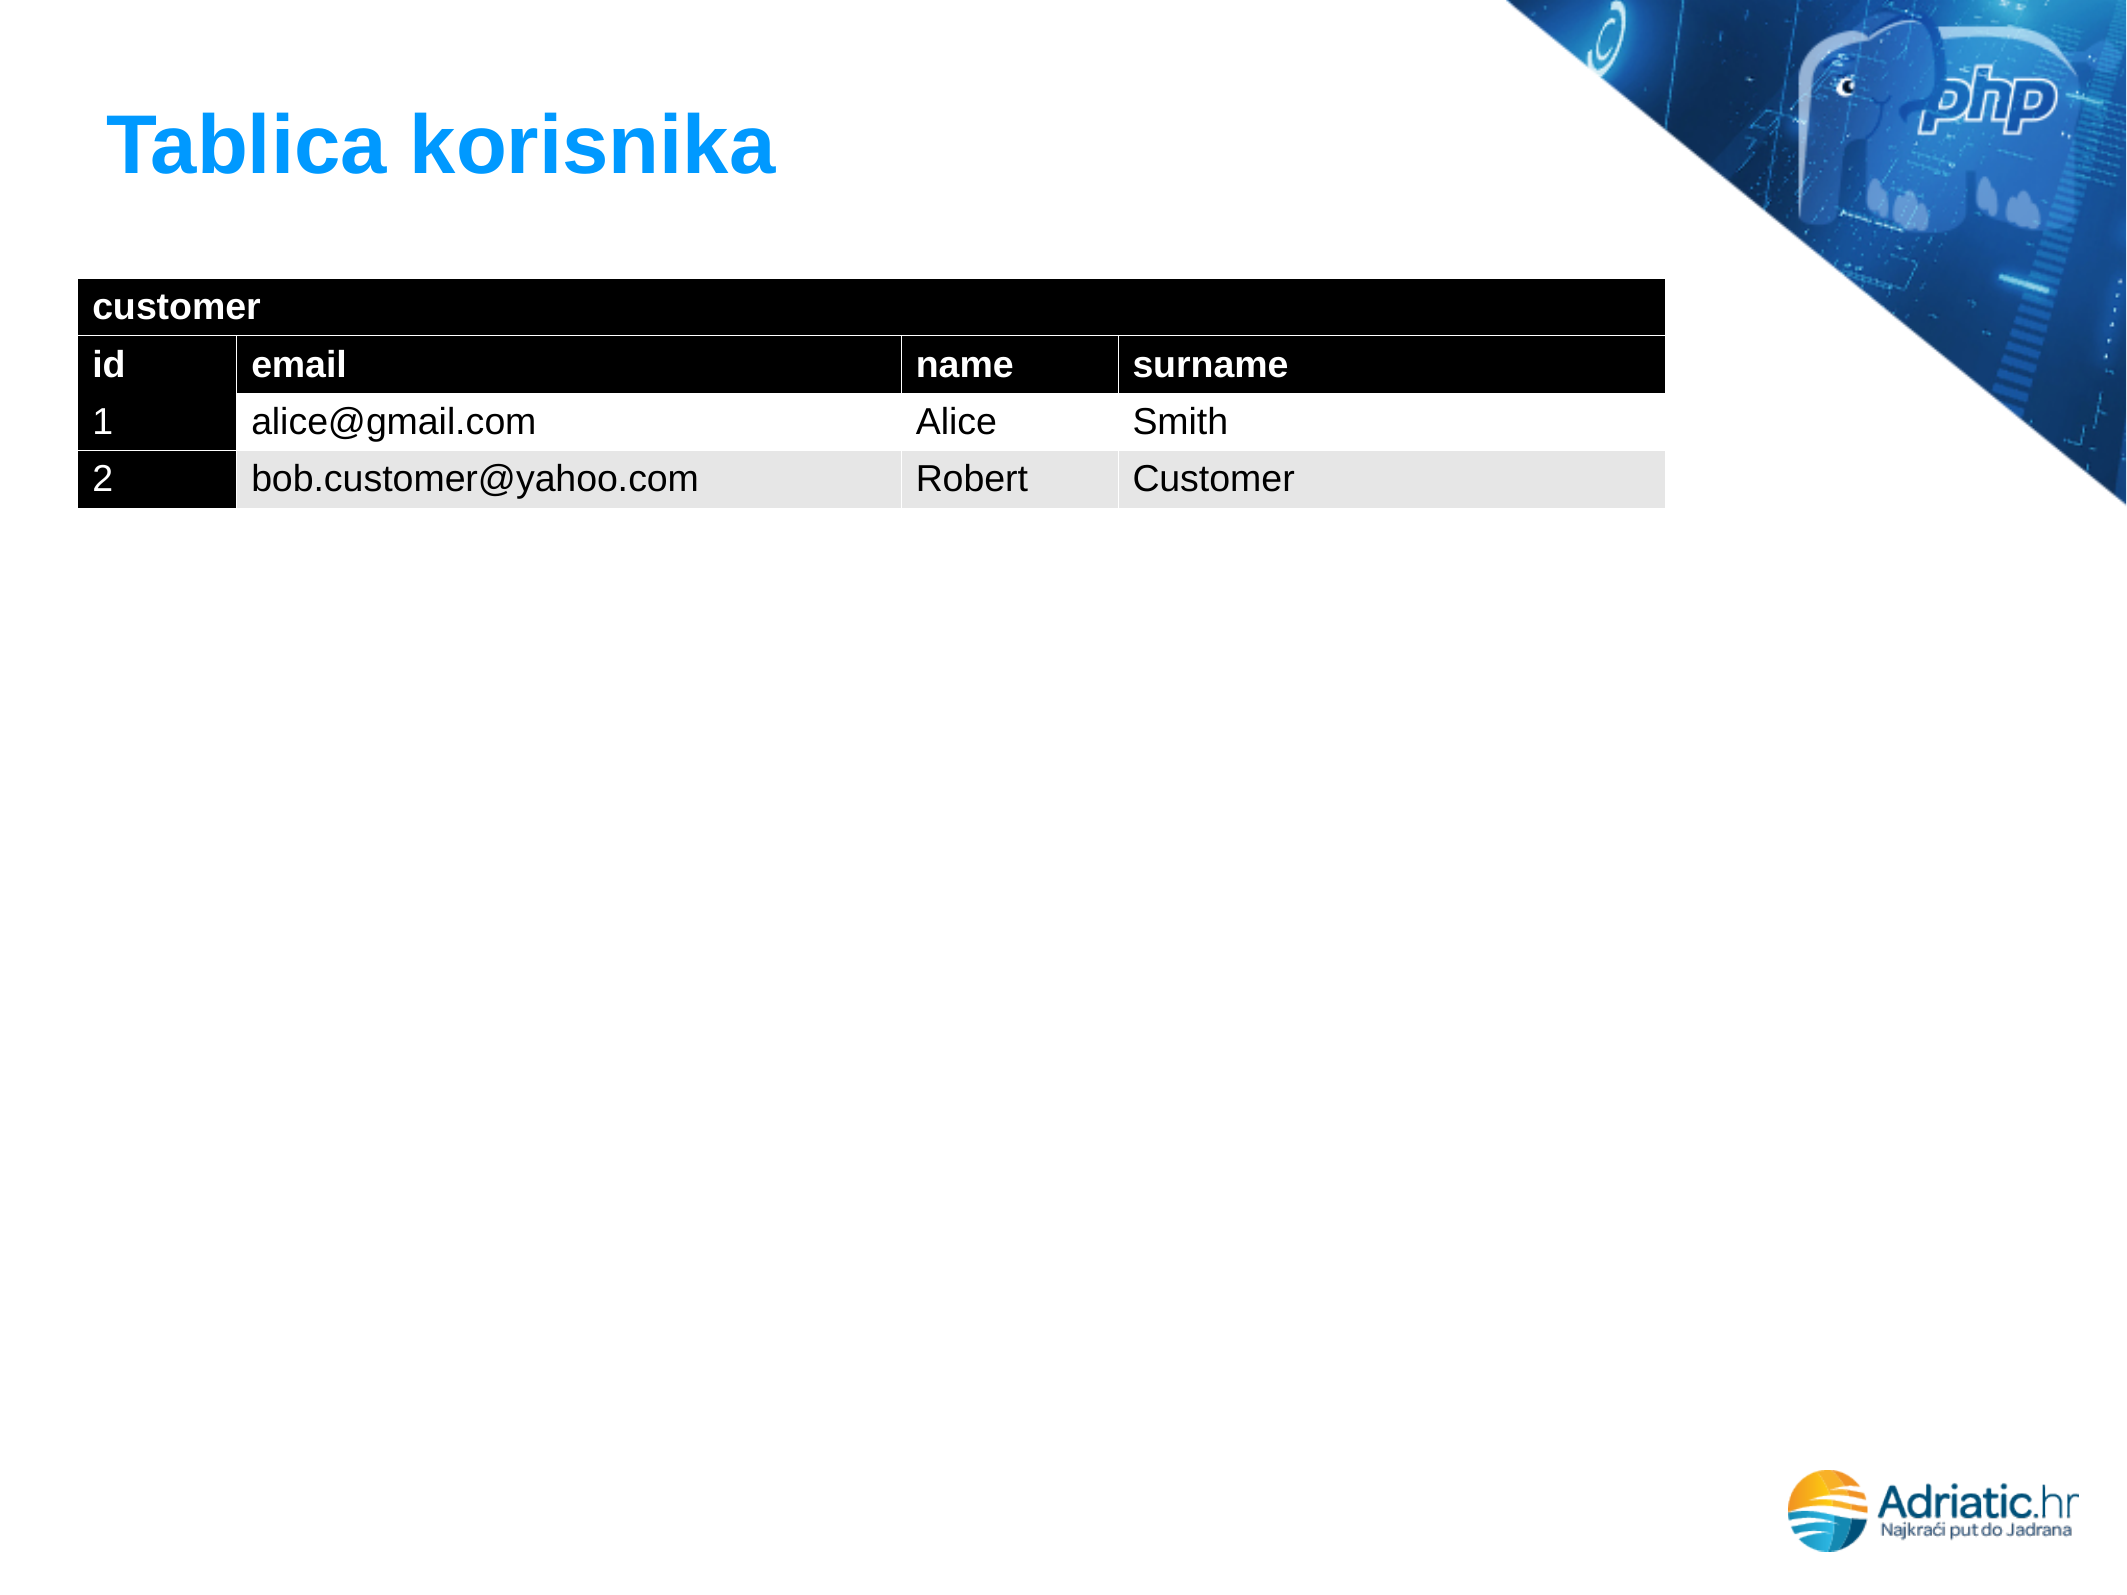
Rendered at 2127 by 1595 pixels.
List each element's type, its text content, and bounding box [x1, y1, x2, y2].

table_cell Smith [1119, 393, 1665, 450]
picture [1505, 0, 2127, 625]
table_header customer [78, 279, 1665, 335]
table_cell 1 [78, 393, 236, 450]
table_cell name [902, 336, 1118, 393]
table_cell Alice [902, 393, 1118, 450]
table_cell Customer [1119, 451, 1665, 508]
title Tablica korisnika [106, 70, 1630, 219]
table_cell bob.customer@yahoo.com [237, 451, 901, 508]
table_cell surname [1119, 336, 1665, 393]
table_cell 2 [78, 451, 236, 508]
table_cell email [237, 336, 901, 393]
table_cell alice@gmail.com [237, 393, 901, 450]
picture [1788, 1470, 2079, 1552]
table_cell id [78, 336, 236, 393]
table_cell Robert [902, 451, 1118, 508]
